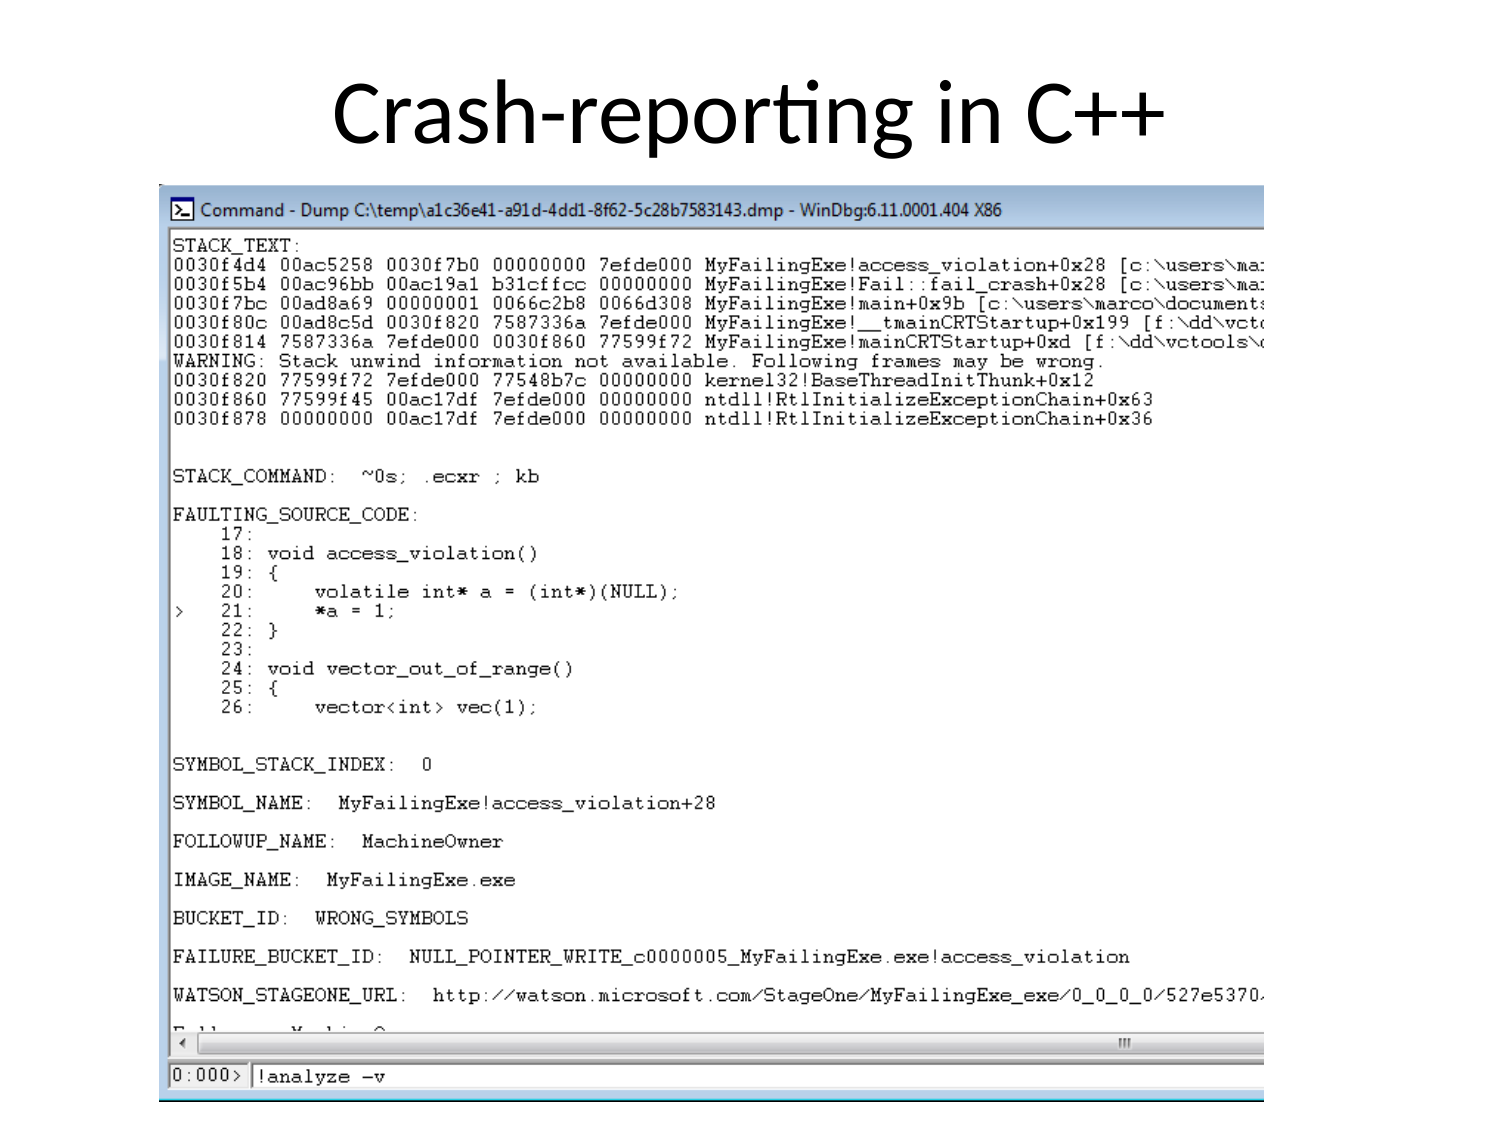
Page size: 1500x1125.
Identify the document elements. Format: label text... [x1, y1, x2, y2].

title Crash-reporting in C++ [75, 44, 1425, 233]
picture [159, 184, 1264, 1102]
